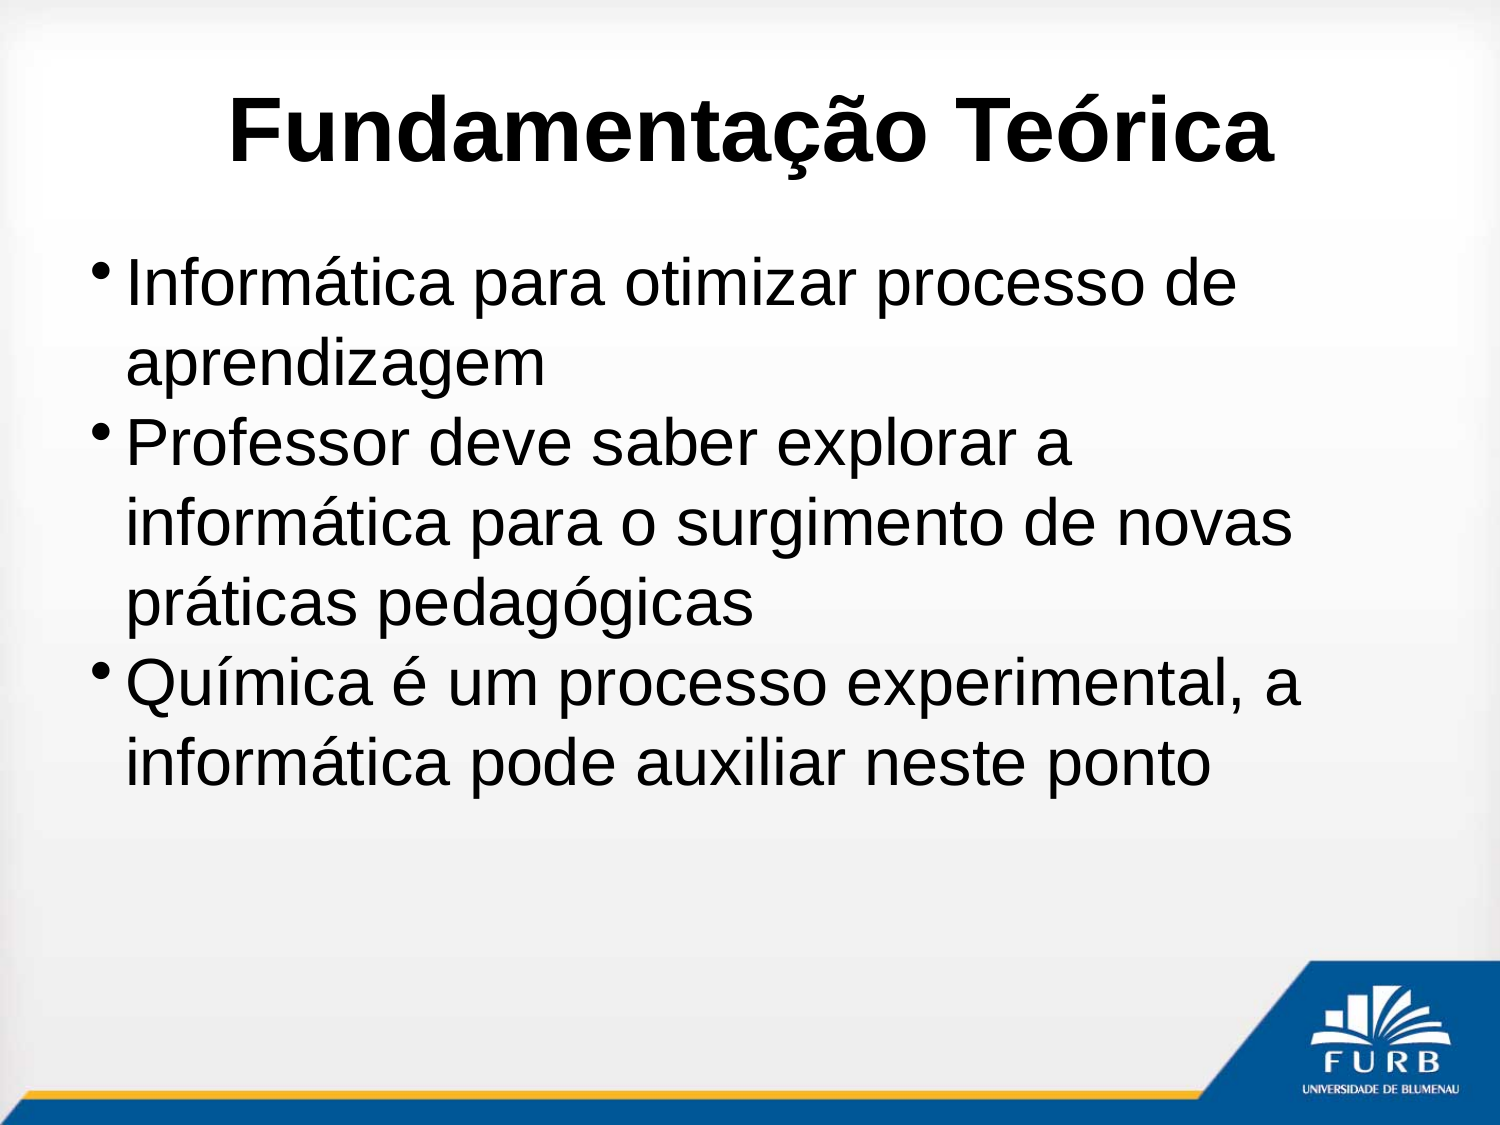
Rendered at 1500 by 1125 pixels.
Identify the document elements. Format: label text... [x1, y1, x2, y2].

picture [0, 0, 1500, 1125]
text_box Informática para otimizar processo de aprendizagem Professor deve saber explorar a informática para o surgimento de novas práticas pedagógicas Química é um processo experimental, a informática pode auxiliar neste ponto [74, 231, 1425, 1000]
text_box Fundamentação Teórica [76, 30, 1427, 219]
